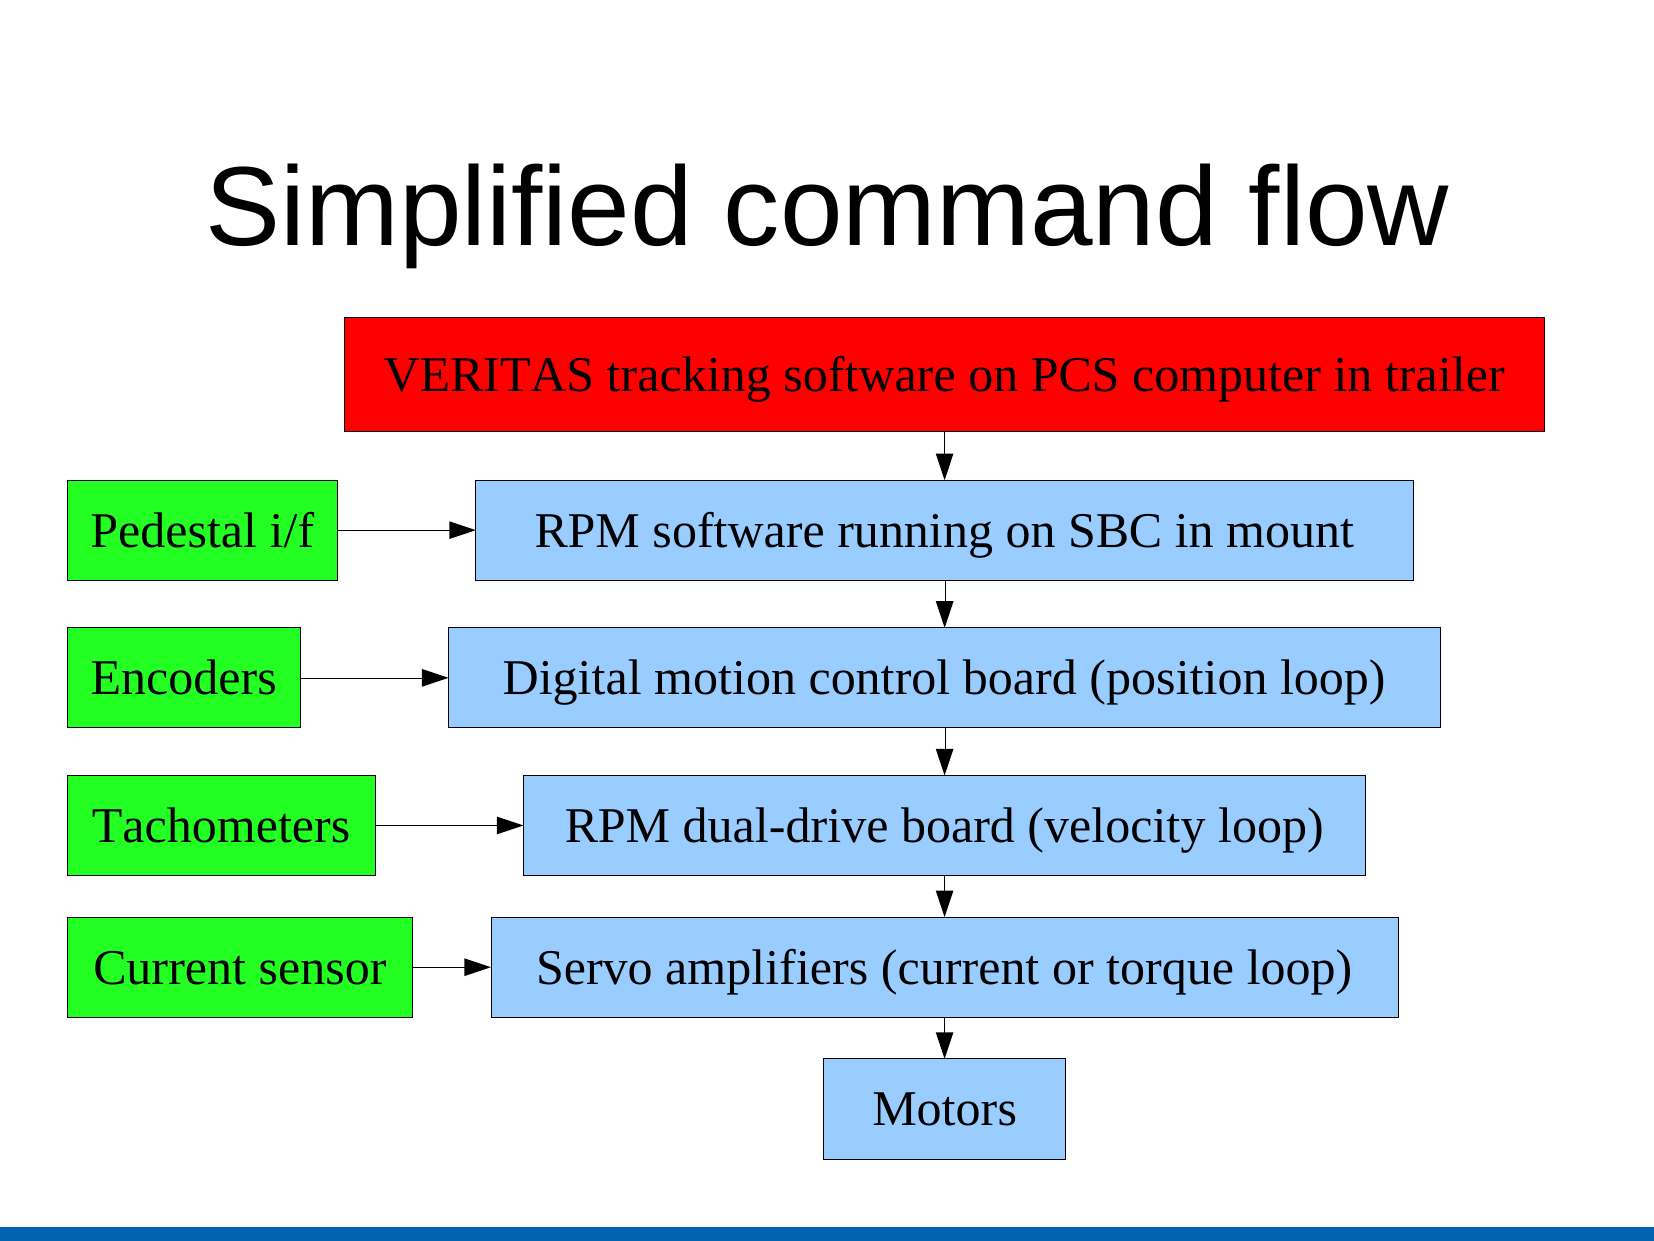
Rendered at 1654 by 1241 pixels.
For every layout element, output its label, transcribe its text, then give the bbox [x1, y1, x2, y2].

title Simplified command flow [121, 102, 1533, 311]
text_box Motors [823, 1058, 1066, 1160]
text_box Digital motion control board (position loop) [448, 627, 1441, 728]
text_box RPM software running on SBC in mount [475, 480, 1414, 581]
text_box VERITAS tracking software on PCS computer in trailer [344, 317, 1545, 432]
text_box Tachometers [67, 775, 376, 876]
text_box Pedestal i/f [67, 480, 338, 581]
text_box Current sensor [67, 917, 413, 1018]
text_box RPM dual-drive board (velocity loop) [523, 775, 1366, 876]
text_box Servo amplifiers (current or torque loop) [491, 917, 1399, 1018]
text_box Encoders [67, 627, 301, 728]
